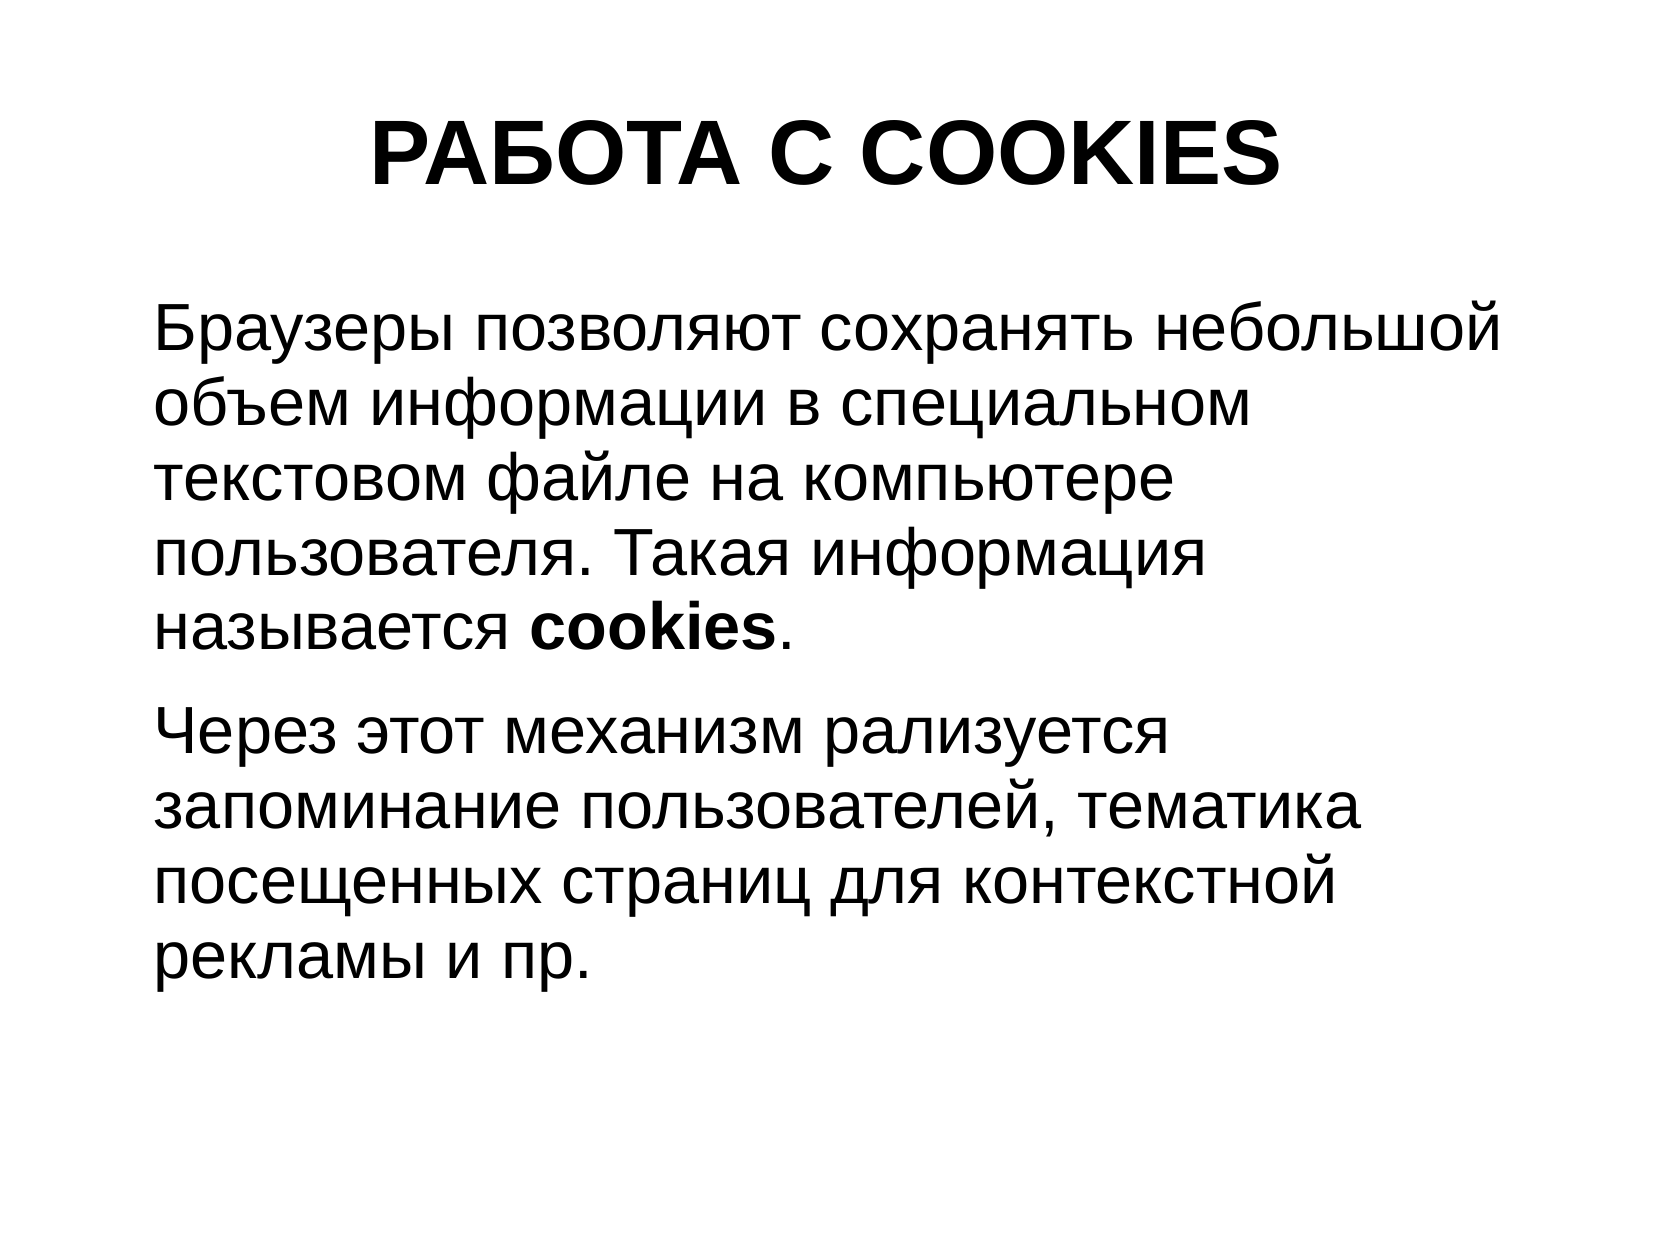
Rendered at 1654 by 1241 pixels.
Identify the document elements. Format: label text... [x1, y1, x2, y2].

list Браузеры позволяют сохранять небольшой объем информации в специальном текстовом файле на компьютере пользователя. Такая информация называется cookies. Через этот механизм рализуется запоминание пользователей, тематика посещенных страниц для контекстной рекламы и пр. [82, 290, 1571, 1109]
title РАБОТА С COOKIES [82, 49, 1571, 257]
